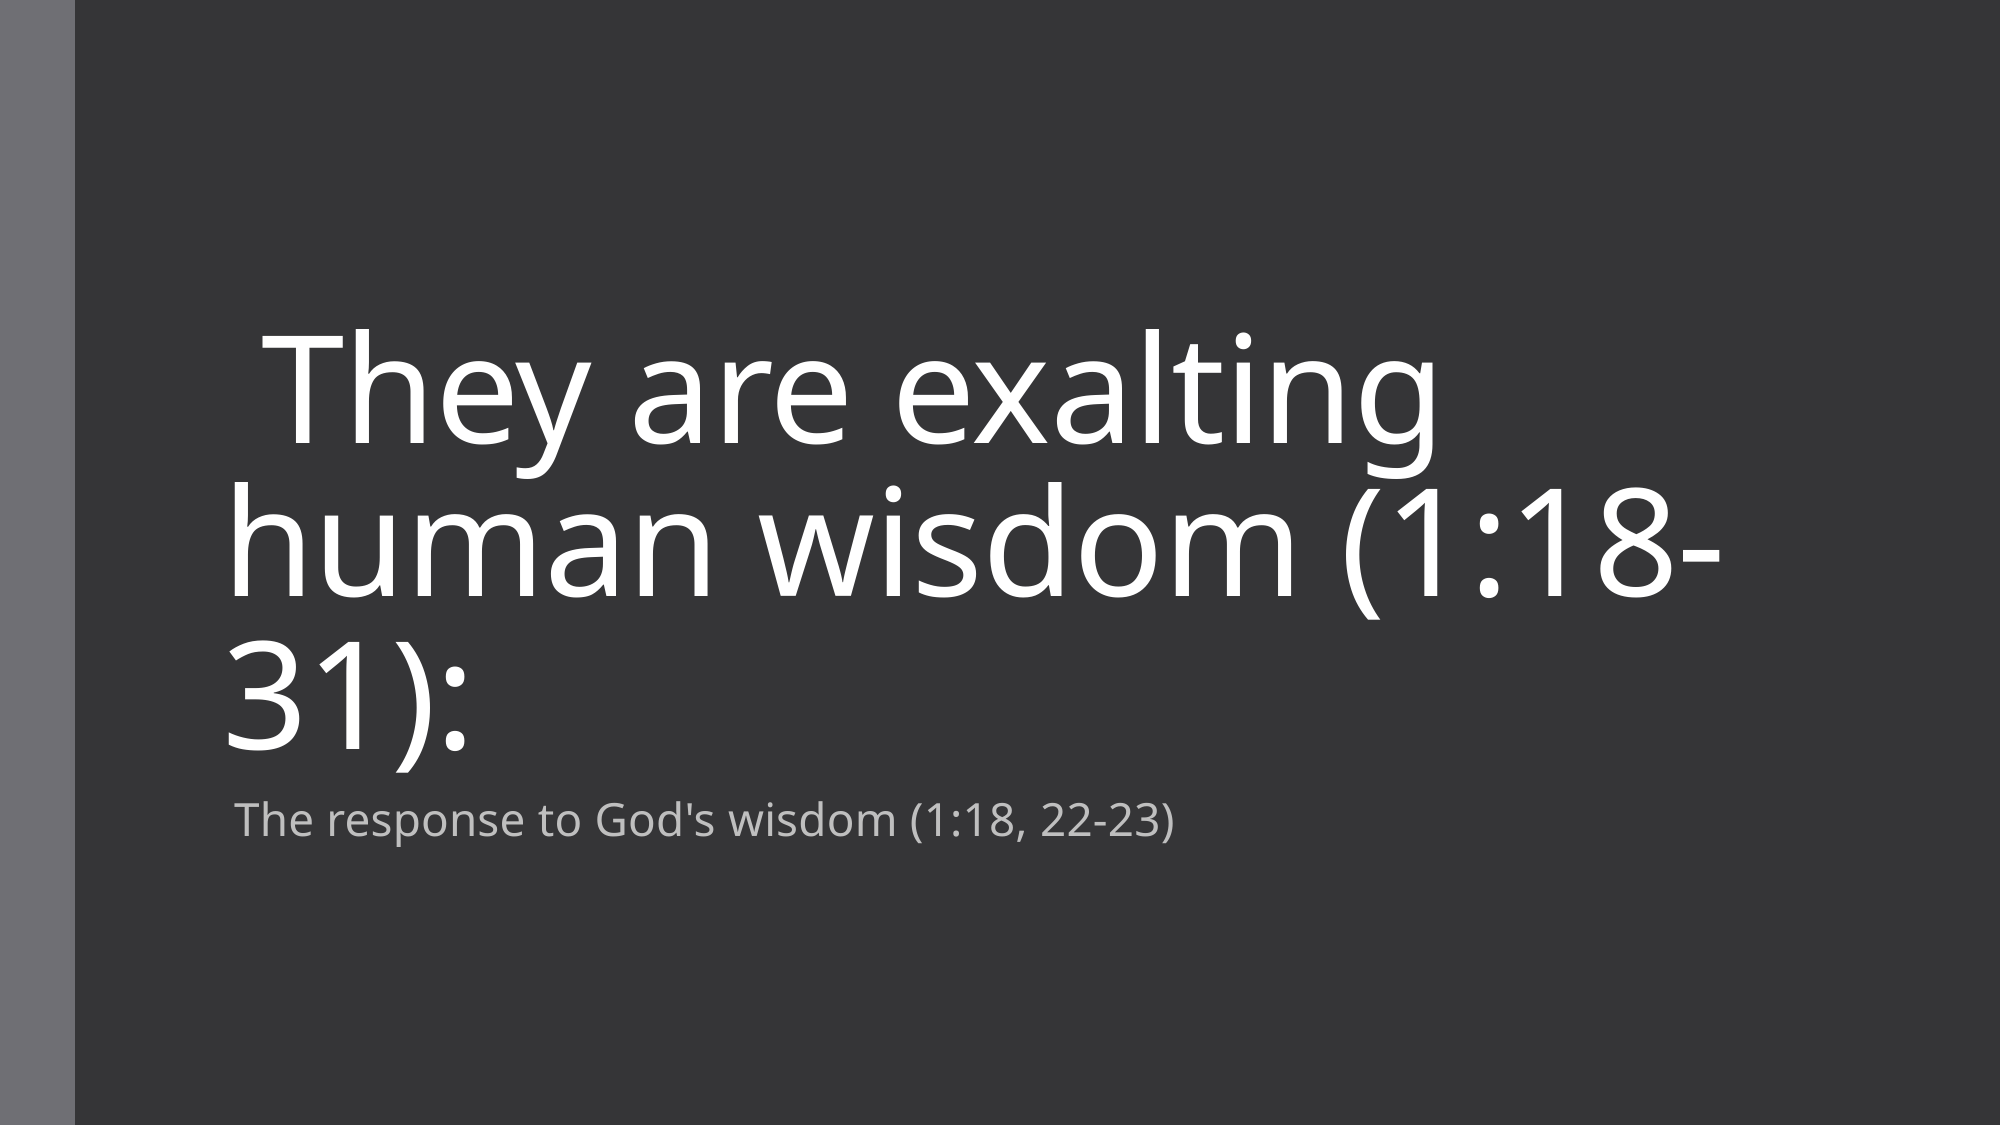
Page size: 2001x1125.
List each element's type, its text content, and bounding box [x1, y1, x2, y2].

subtitle The response to God's wisdom (1:18, 22-23) [206, 787, 1752, 1066]
title They are exalting human wisdom (1:18-31): [206, 124, 1752, 787]
